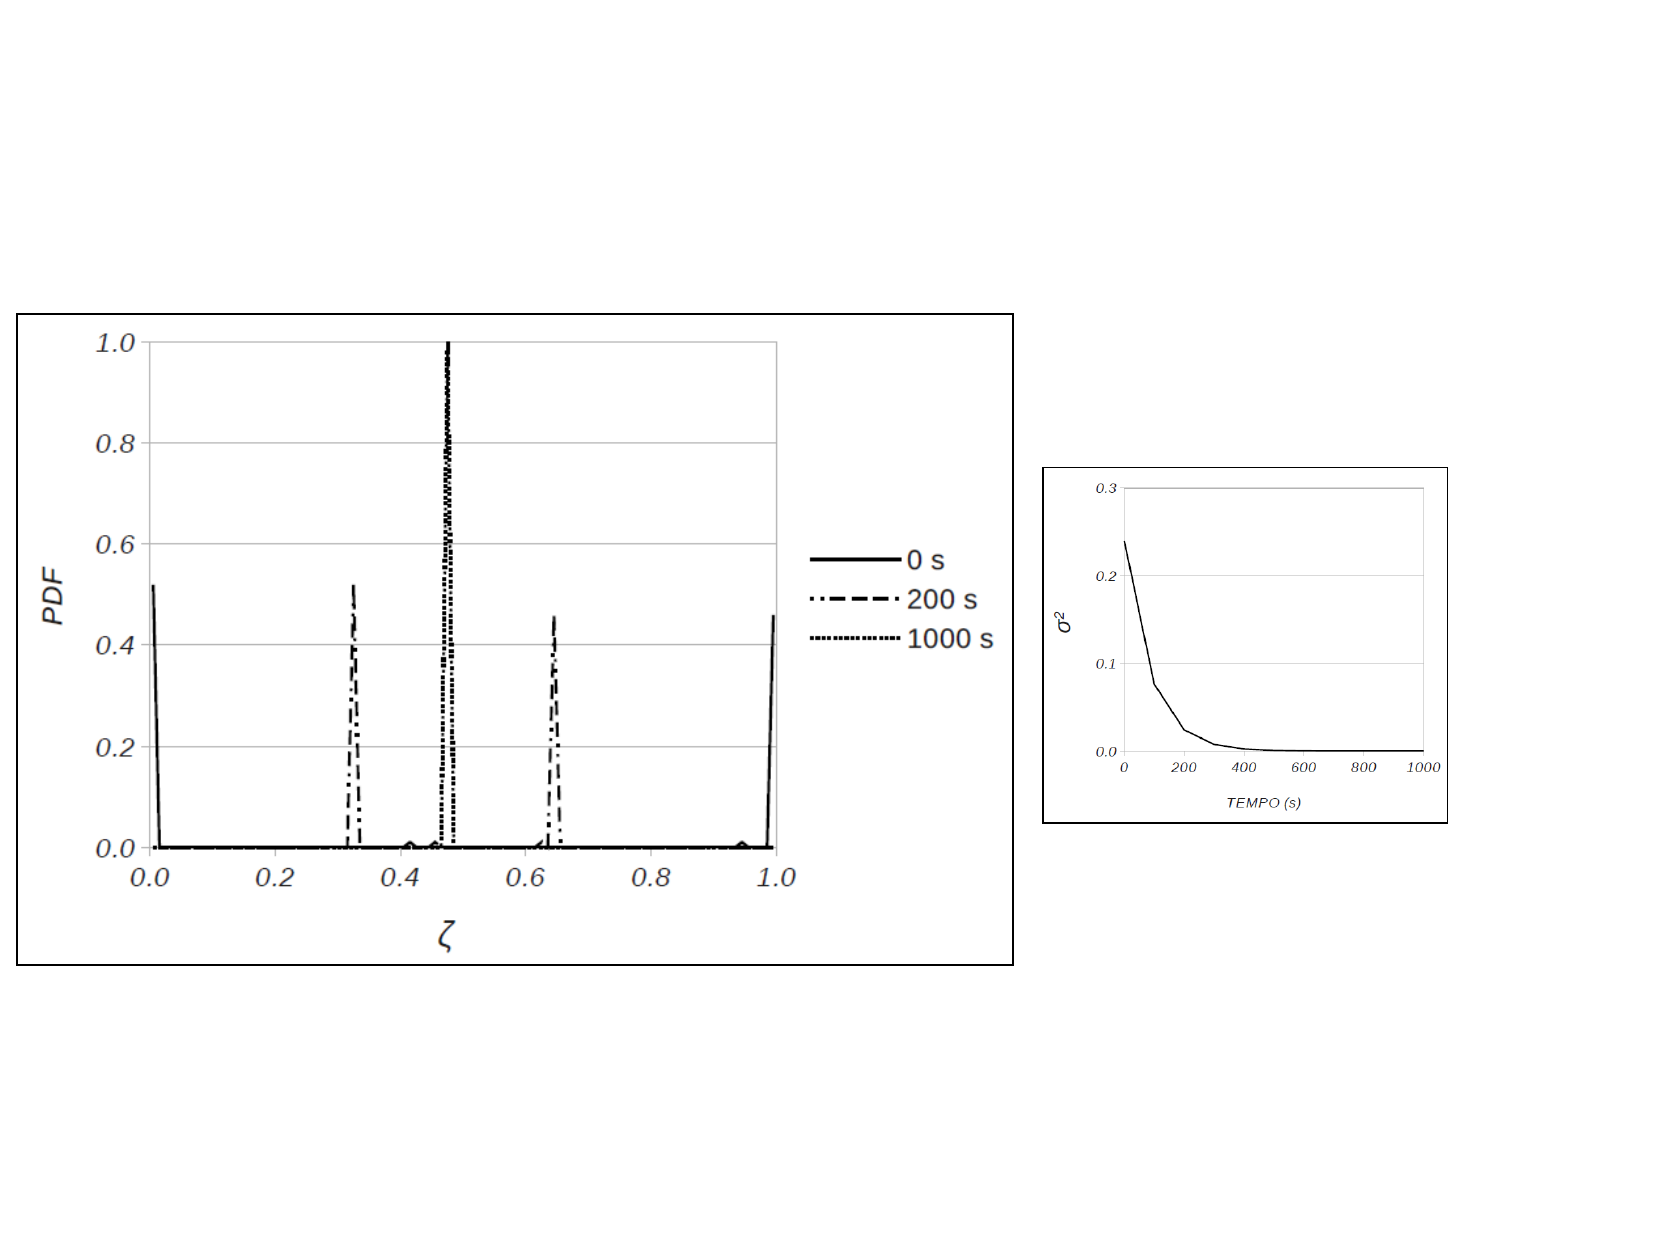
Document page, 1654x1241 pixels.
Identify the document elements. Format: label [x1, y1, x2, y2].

picture [1043, 468, 1447, 823]
picture [17, 314, 1013, 965]
